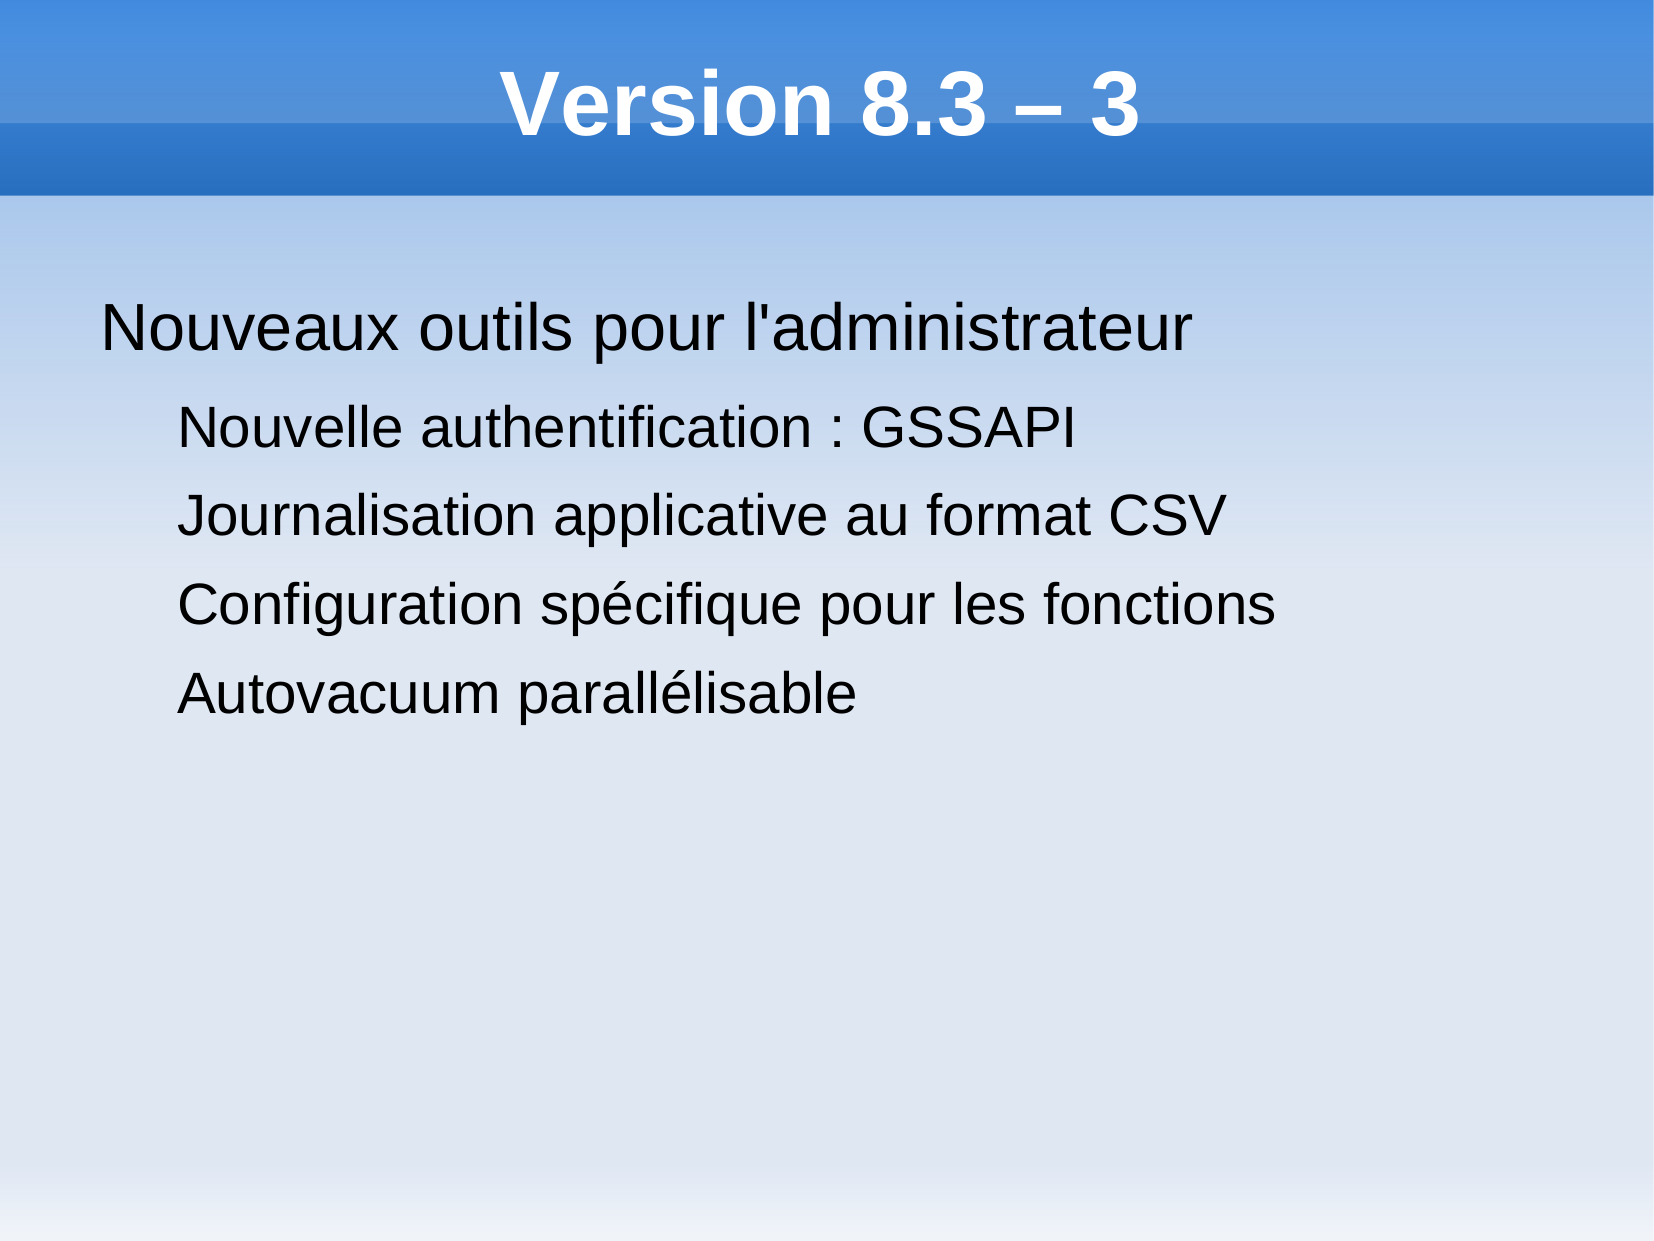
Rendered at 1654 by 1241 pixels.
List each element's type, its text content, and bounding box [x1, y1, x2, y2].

title Version 8.3 – 3 [76, 7, 1565, 200]
list Nouveaux outils pour l'administrateur Nouvelle authentification : GSSAPI Journalisation applicative au format CSV Configuration spécifique pour les fonctions Autovacuum parallélisable [82, 290, 1571, 1094]
picture [0, 0, 1654, 1241]
